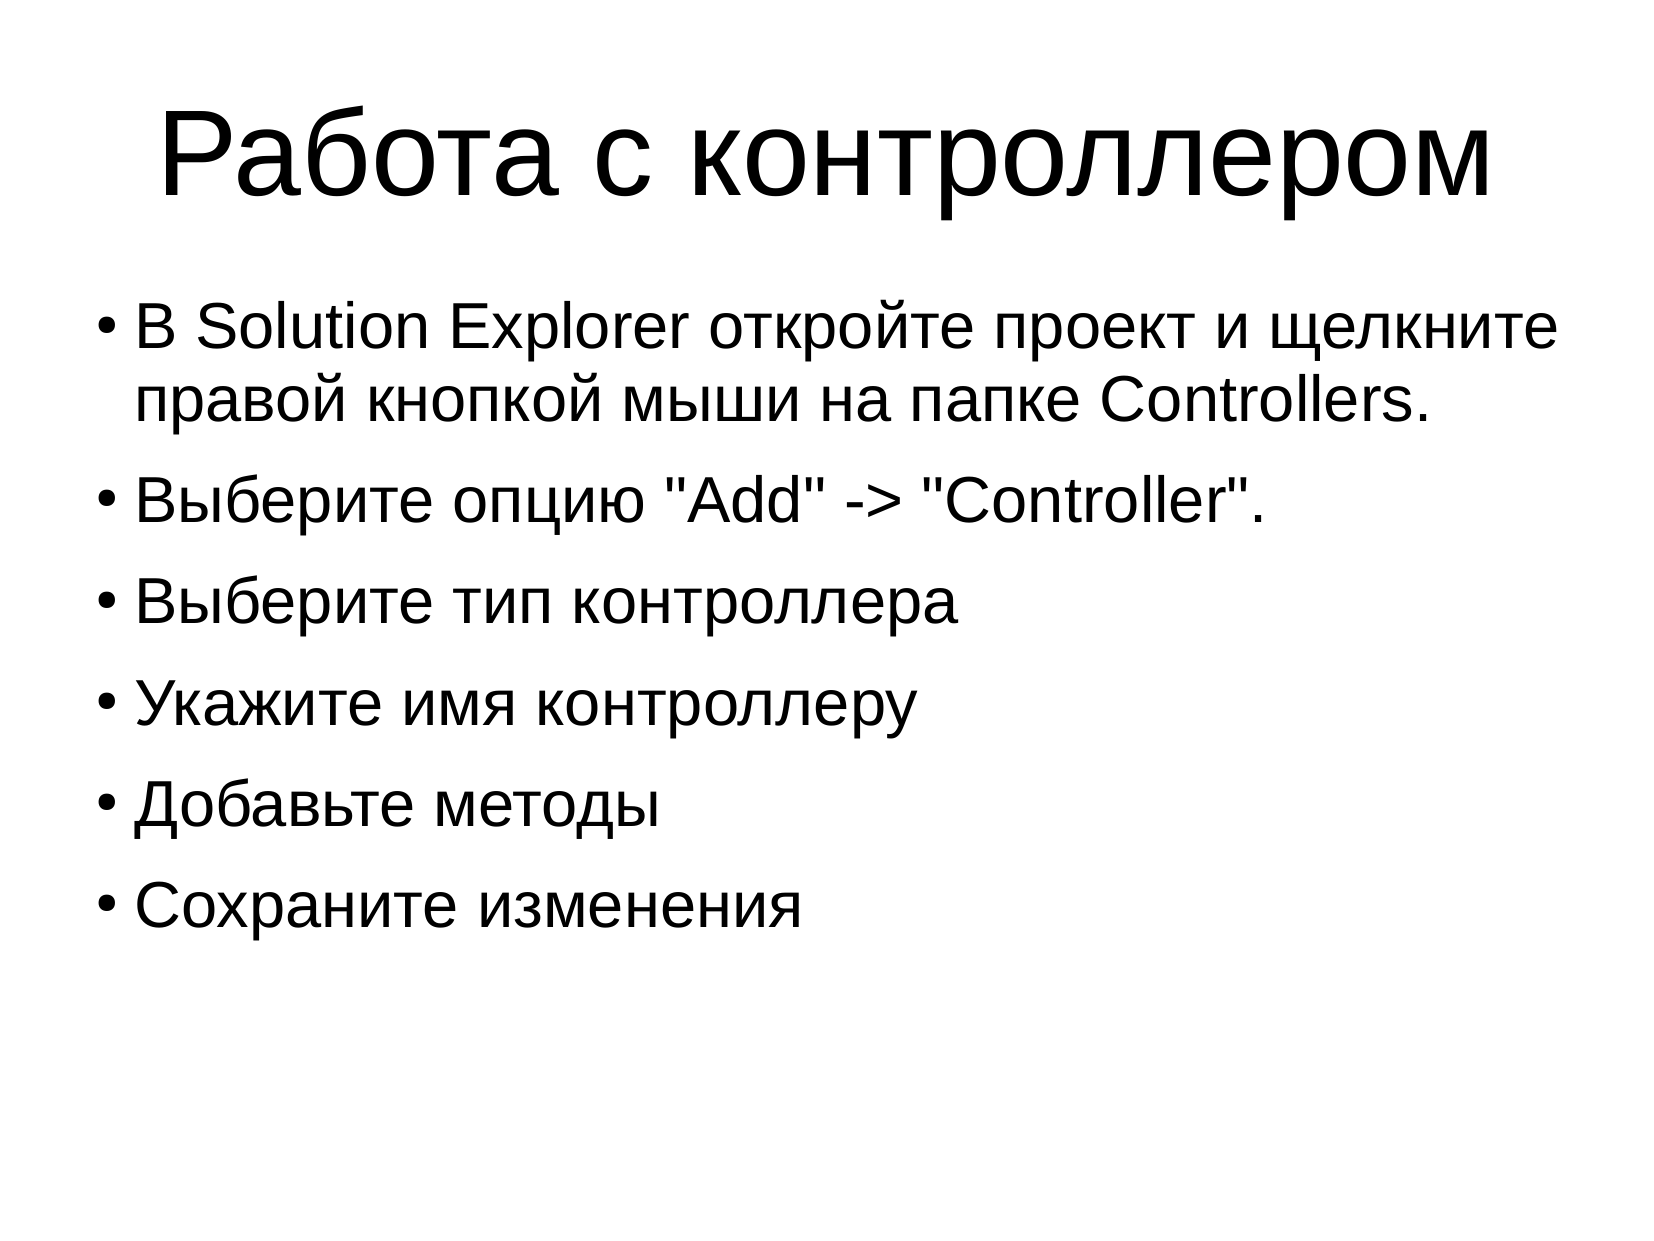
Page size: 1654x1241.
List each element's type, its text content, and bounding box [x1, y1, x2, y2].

list В Solution Explorer откройте проект и щелкните правой кнопкой мыши на папке Controllers. Выберите опцию "Add" -> "Controller". Выберите тип контроллера Укажите имя контроллеру Добавьте методы Сохраните изменения [82, 290, 1571, 1010]
title Работа с контроллером [82, 49, 1571, 257]
